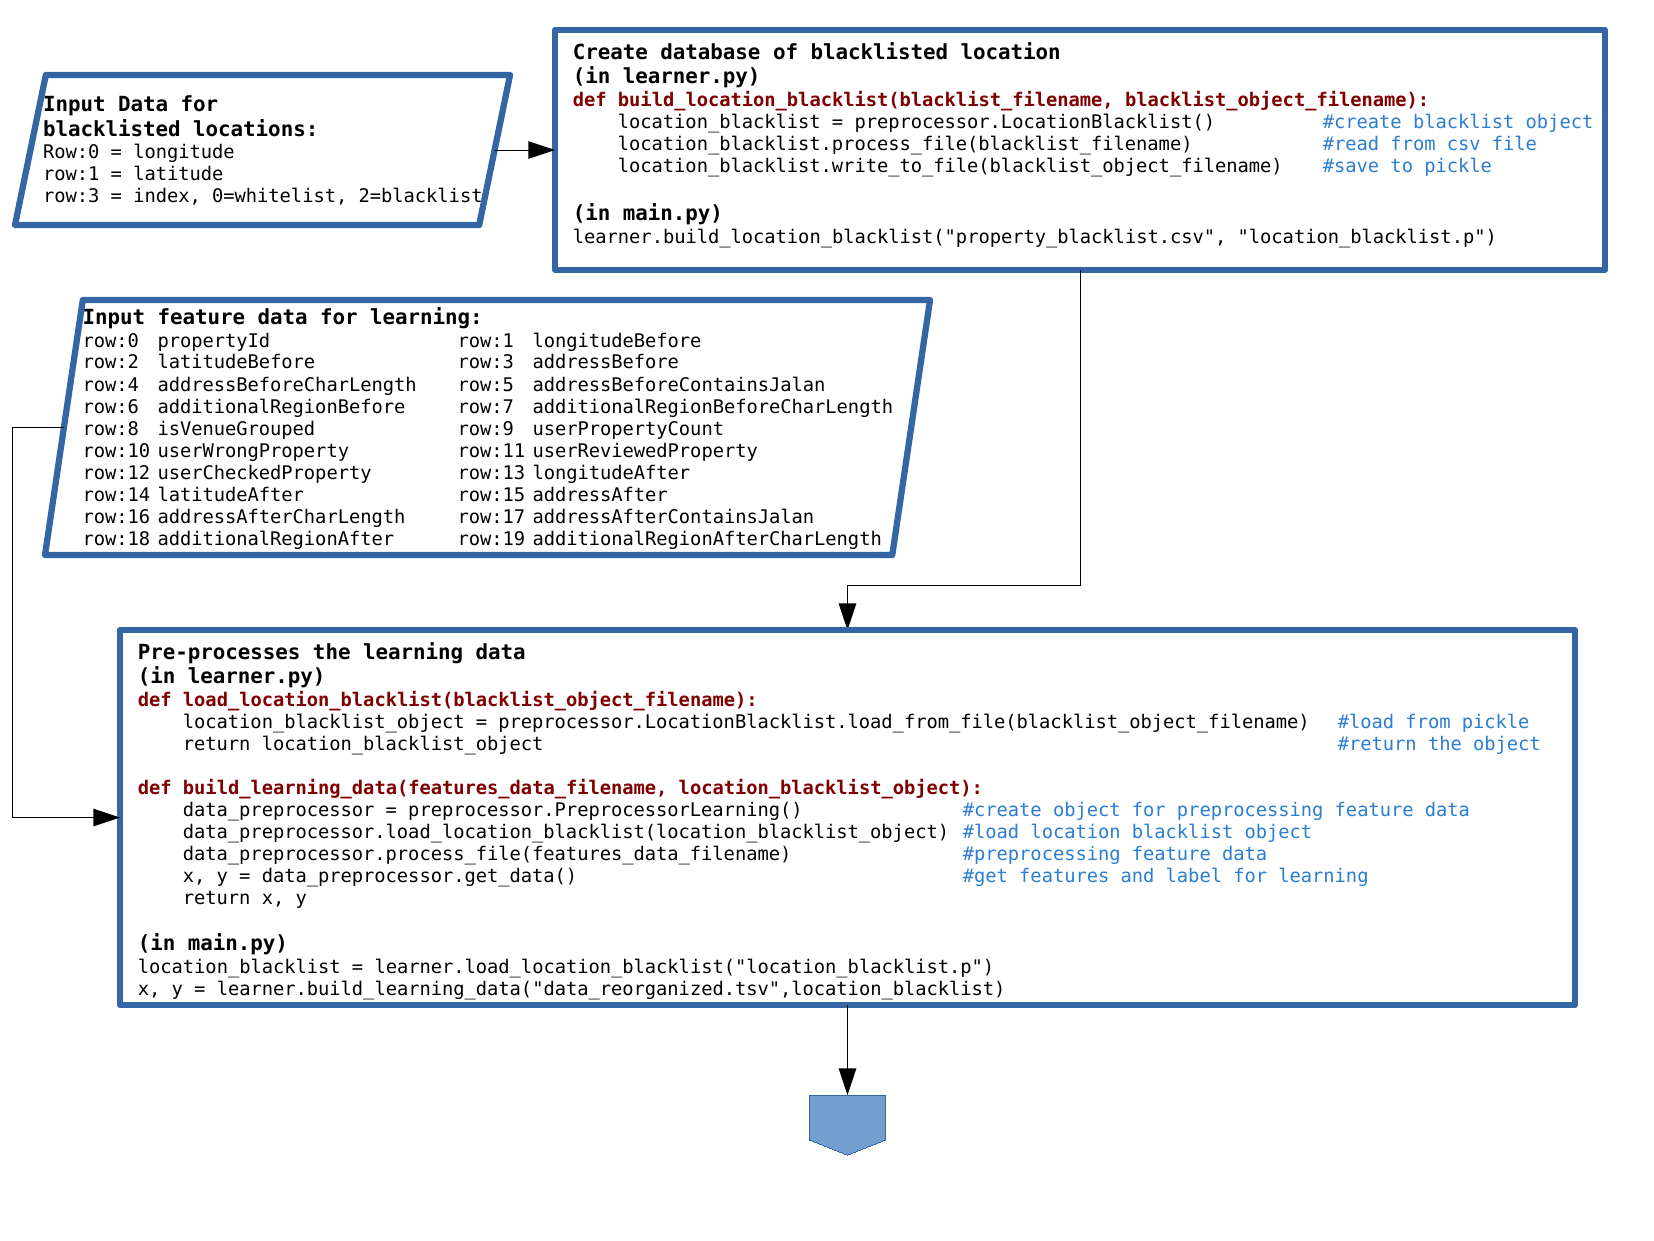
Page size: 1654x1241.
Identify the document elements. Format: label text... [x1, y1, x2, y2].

text_box [809, 1095, 886, 1156]
text_box Input Data for blacklisted locations: Row:0 = longitude row:1 = latitude row:3 = index, 0=whitelist, 2=blacklist [15, 75, 511, 226]
text_box Input feature data for learning: row:0 propertyId row:1 longitudeBefore row:2 latitudeBefore row:3 addressBefore row:4 addressBeforeCharLength row:5 addressBeforeContainsJalan row:6 additionalRegionBefore row:7 additionalRegionBeforeCharLength row:8 isVenueGrouped row:9 userPropertyCount row:10 userWrongProperty row:11 userReviewedProperty row:12 userCheckedProperty row:13 longitudeAfter row:14 latitudeAfter row:15 addressAfter row:16 addressAfterCharLength row:17 addressAfterContainsJalan row:18 additionalRegionAfter row:19 additionalRegionAfterCharLength [45, 300, 931, 556]
text_box Create database of blacklisted location (in learner.py) def build_location_blacklist(blacklist_filename, blacklist_object_filename): location_blacklist = preprocessor.LocationBlacklist() #create blacklist object location_blacklist.process_file(blacklist_filename) #read from csv file location_blacklist.write_to_file(blacklist_object_filename) #save to pickle (in main.py) learner.build_location_blacklist("property_blacklist.csv", "location_blacklist.p") [555, 30, 1606, 271]
text_box Pre-processes the learning data (in learner.py) def load_location_blacklist(blacklist_object_filename): location_blacklist_object = preprocessor.LocationBlacklist.load_from_file(blacklist_object_filename) #load from pickle return location_blacklist_object #return the object def build_learning_data(features_data_filename, location_blacklist_object): data_preprocessor = preprocessor.PreprocessorLearning() #create object for preprocessing feature data data_preprocessor.load_location_blacklist(location_blacklist_object) #load location blacklist object data_preprocessor.process_file(features_data_filename) #preprocessing feature data x, y = data_preprocessor.get_data() #get features and label for learning return x, y (in main.py) location_blacklist = learner.load_location_blacklist("location_blacklist.p") x, y = learner.build_learning_data("data_reorganized.tsv",location_blacklist) [120, 630, 1576, 1006]
